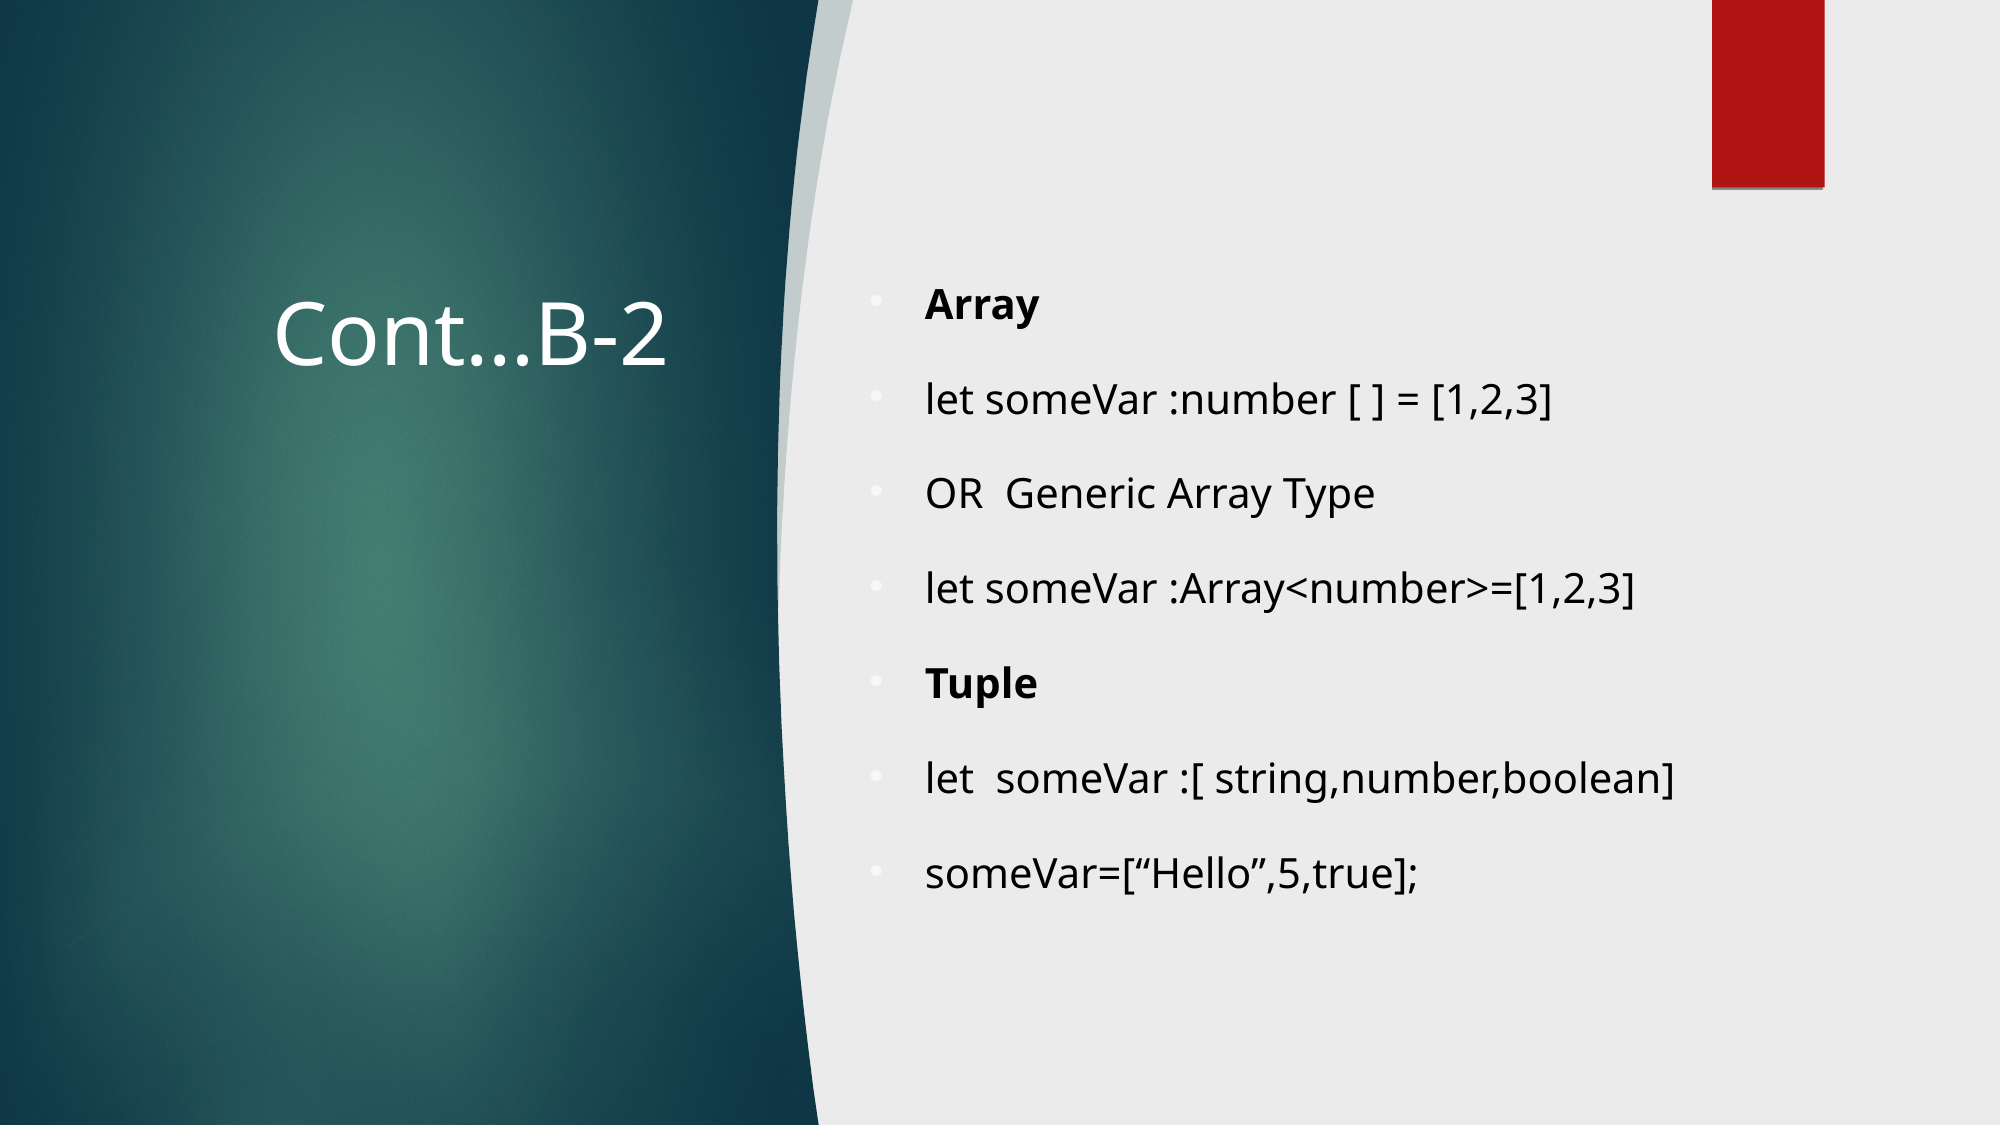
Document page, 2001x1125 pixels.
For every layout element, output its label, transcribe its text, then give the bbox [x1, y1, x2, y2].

list Array let someVar :number [ ] = [1,2,3] OR Generic Array Type let someVar :Array<number>=[1,2,3] Tuple let someVar :[ string,number,boolean] someVar=[“Hello”,5,true]; [853, 270, 1825, 1004]
title Cont…B-2 [107, 270, 685, 1004]
text_box [0, 0, 2000, 1125]
